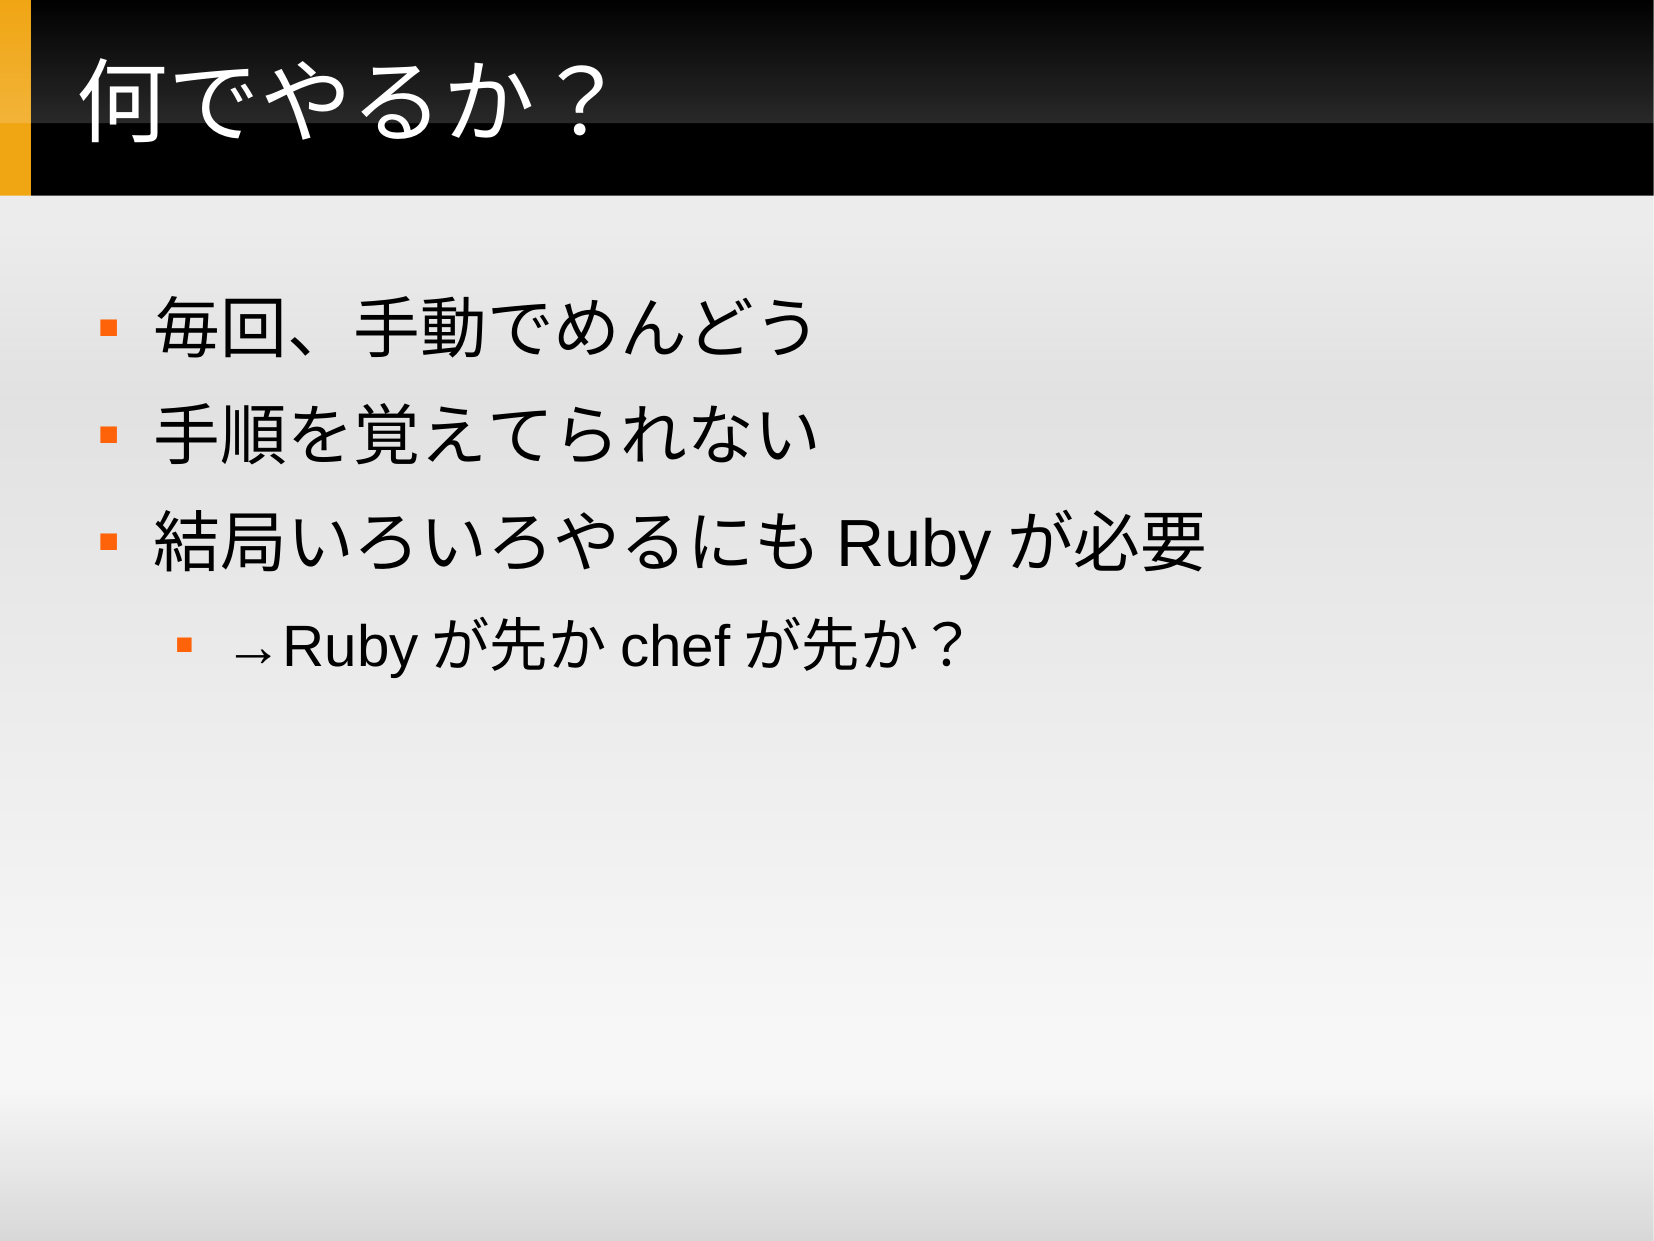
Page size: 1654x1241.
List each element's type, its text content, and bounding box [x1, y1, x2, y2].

picture [0, 0, 1654, 1241]
list 毎回、手動でめんどう 手順を覚えてられない 結局いろいろやるにもRubyが必要 →Rubyが先かchefが先か？ [82, 290, 1571, 1109]
title 何でやるか？ [76, 0, 1565, 208]
